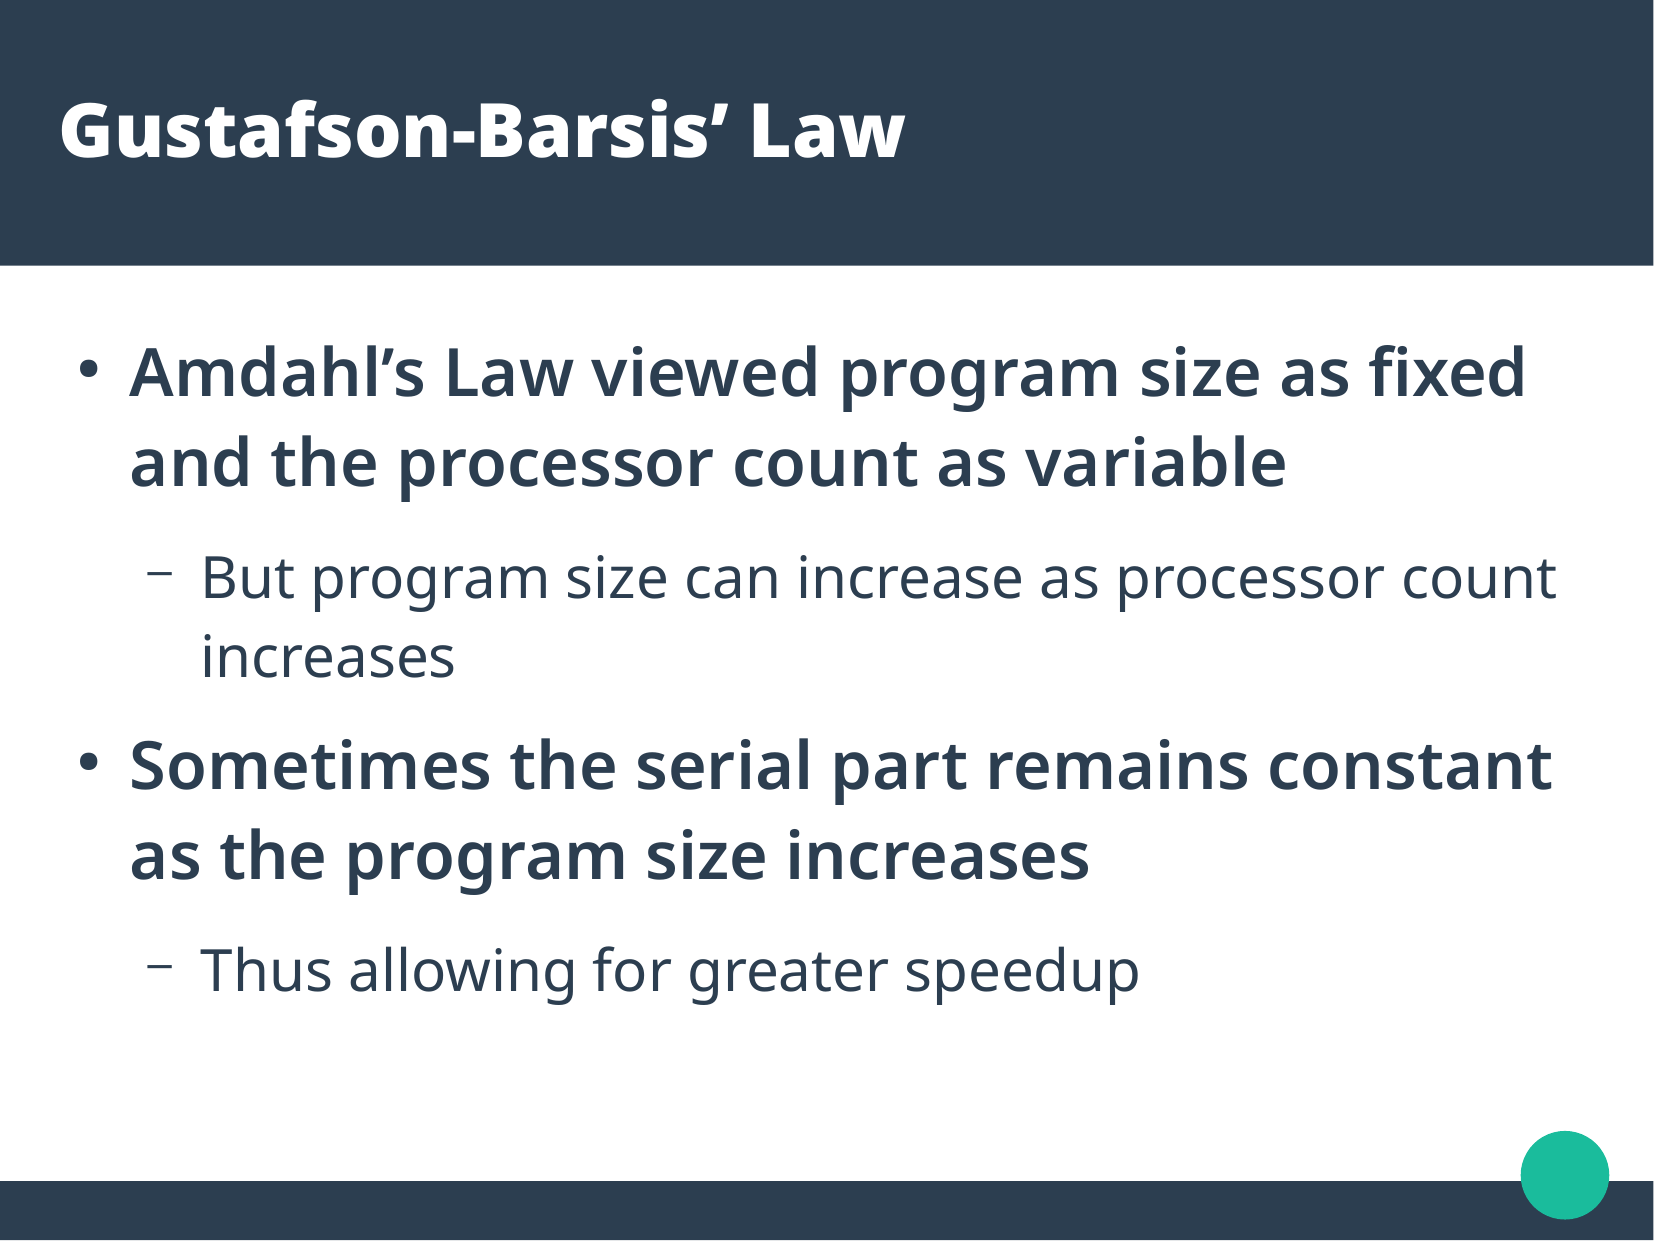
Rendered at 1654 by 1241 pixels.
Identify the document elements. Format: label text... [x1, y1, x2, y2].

title Gustafson-Barsis’ Law [59, 49, 1595, 207]
list Amdahl’s Law viewed program size as fixed and the processor count as variable But program size can increase as processor count increases Sometimes the serial part remains constant as the program size increases Thus allowing for greater speedup [59, 324, 1595, 1152]
